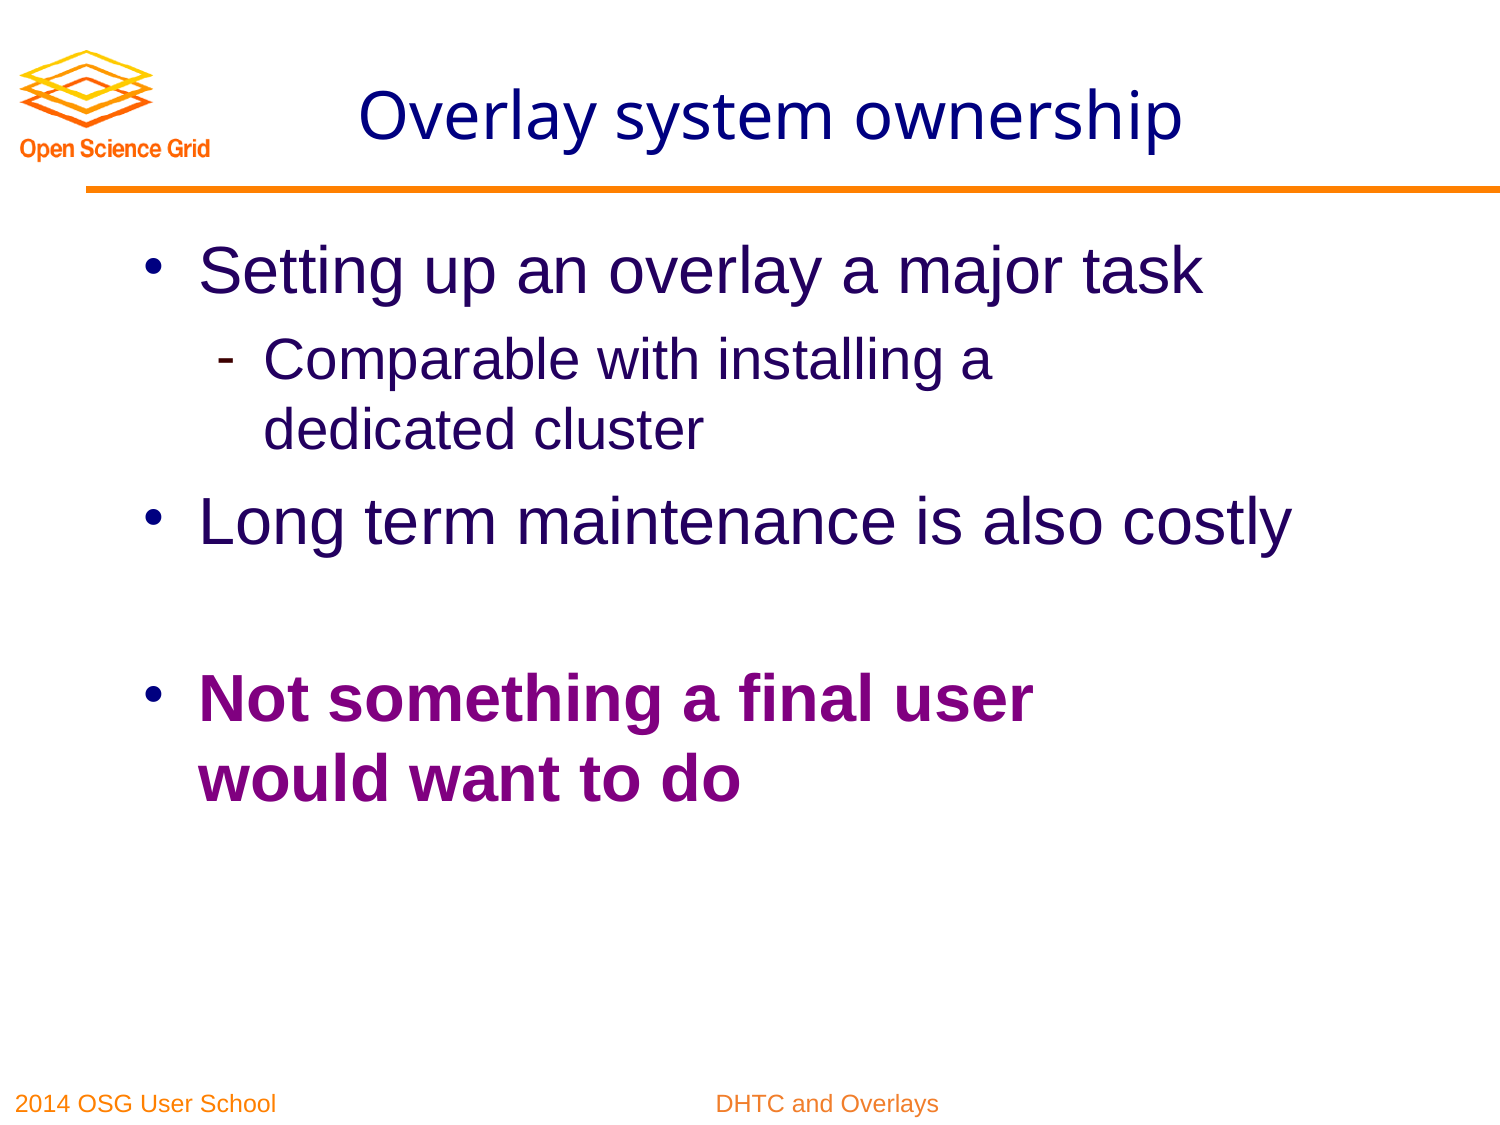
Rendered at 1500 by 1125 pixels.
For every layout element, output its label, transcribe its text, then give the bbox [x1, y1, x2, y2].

list Setting up an overlay a major task Comparable with installing a dedicated cluster Long term maintenance is also costly Not something a final user would want to do [127, 218, 1403, 998]
picture [0, 27, 201, 179]
title Overlay system ownership [201, 18, 1342, 207]
